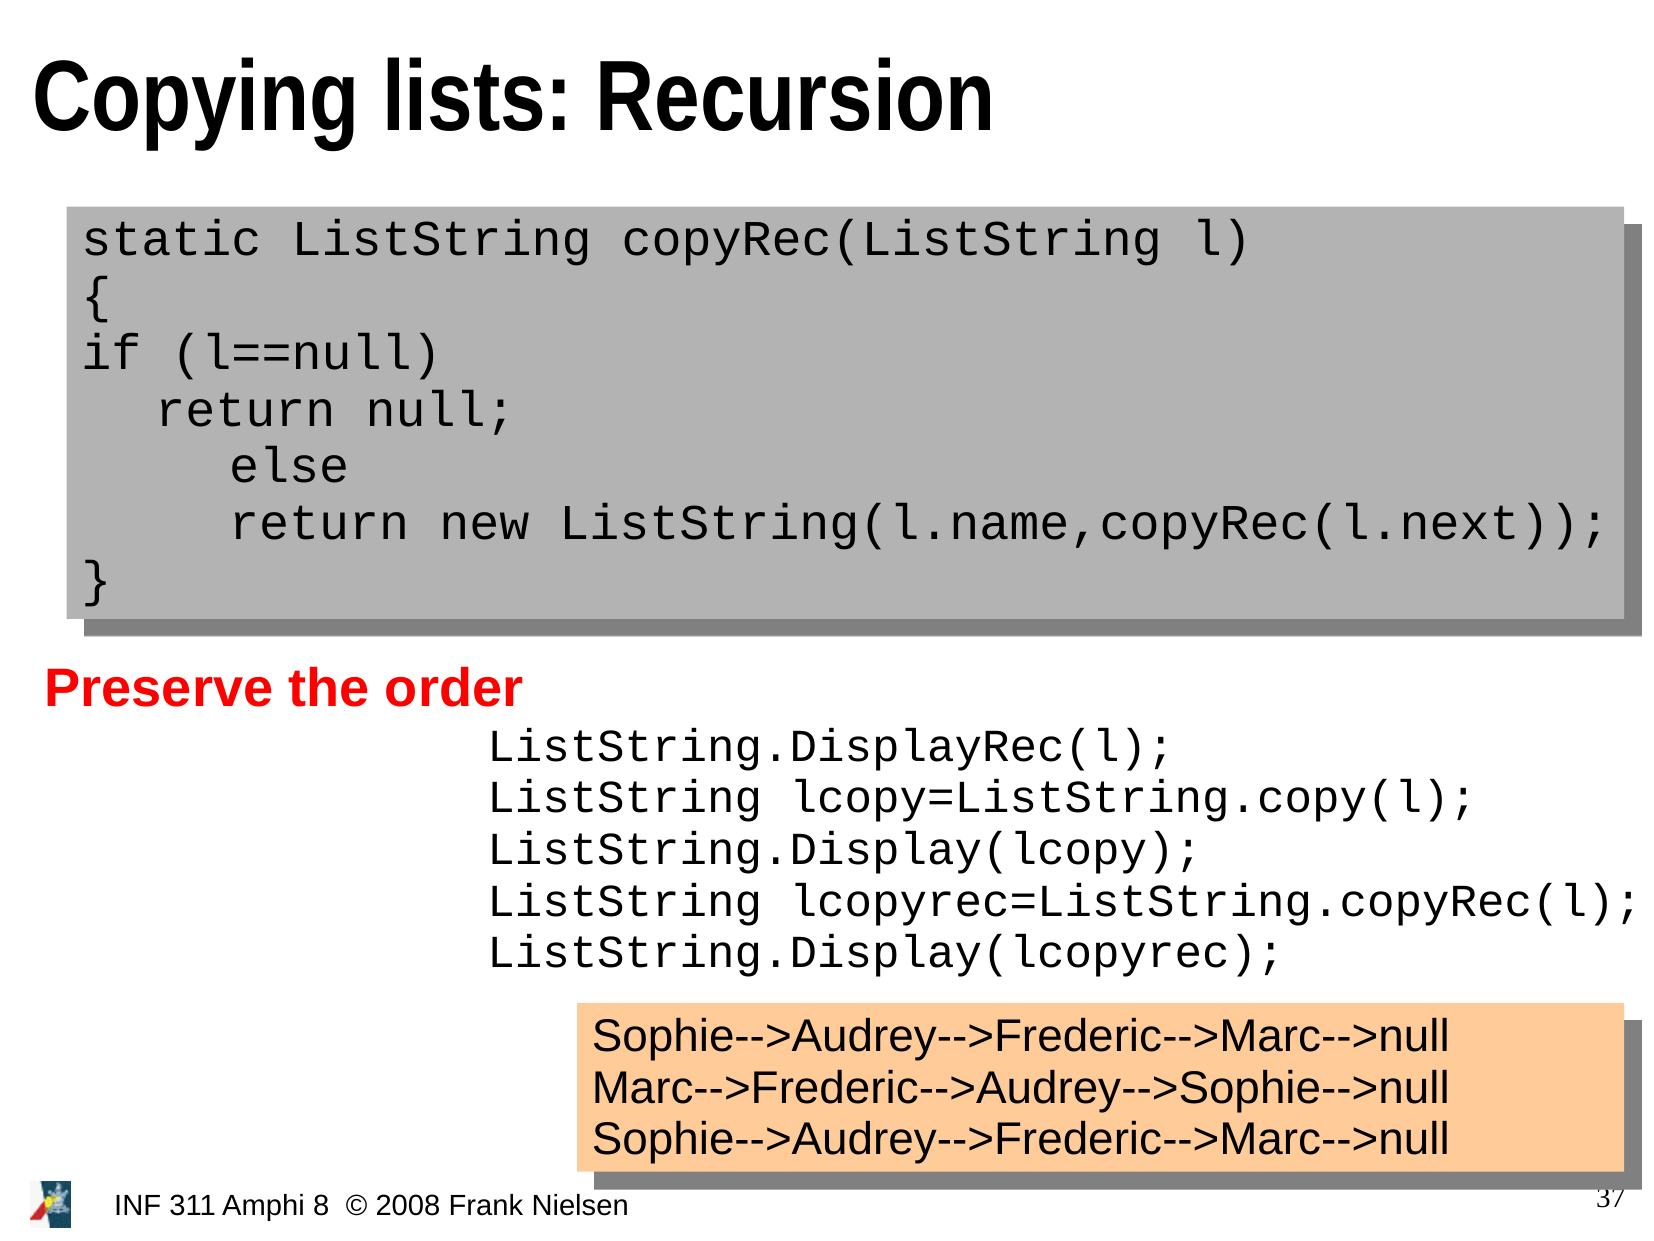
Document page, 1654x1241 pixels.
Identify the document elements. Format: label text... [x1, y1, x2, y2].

text_box Copying lists: Recursion [17, 29, 1012, 159]
picture [29, 1181, 71, 1228]
text_box Preserve the order [29, 649, 539, 727]
text_box ListString.DisplayRec(l); ListString lcopy=ListString.copy(l); ListString.Display(lcopy); ListString lcopyrec=ListString.copyRec(l); ListString.Display(lcopyrec); [29, 715, 1654, 975]
text_box Sophie-->Audrey-->Frederic-->Marc-->null Marc-->Frederic-->Audrey-->Sophie-->null Sophie-->Audrey-->Frederic-->Marc-->null [577, 1002, 1625, 1171]
text_box static ListString copyRec(ListString l) { if (l==null) return null; else return new ListString(l.name,copyRec(l.next)); } [66, 206, 1625, 598]
